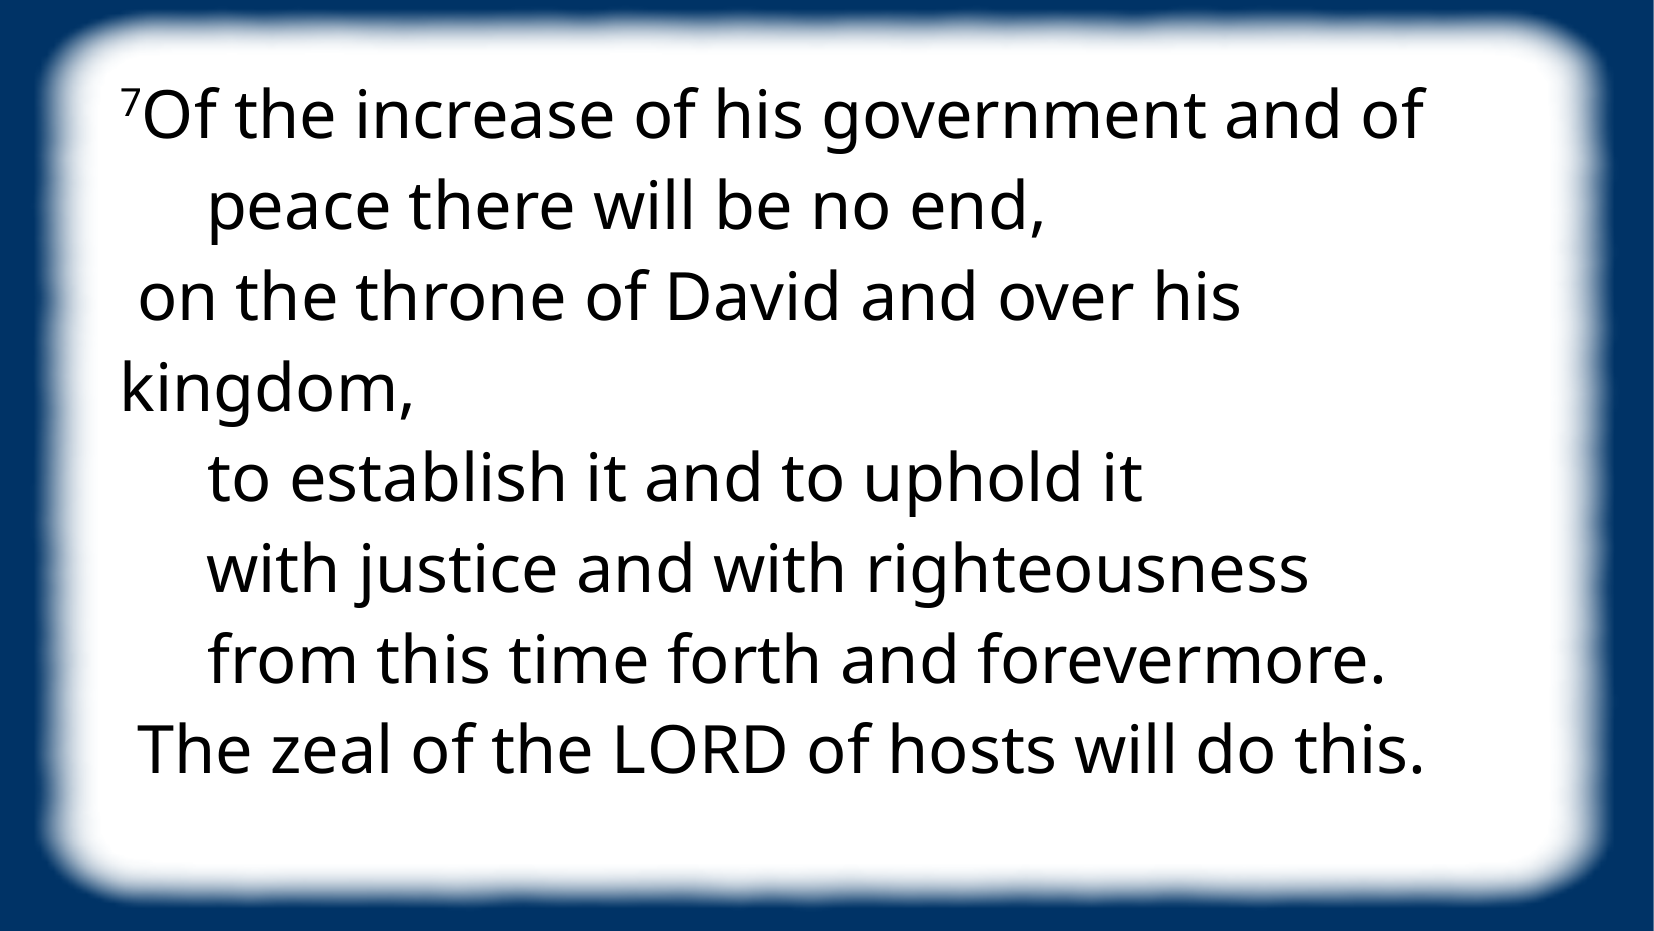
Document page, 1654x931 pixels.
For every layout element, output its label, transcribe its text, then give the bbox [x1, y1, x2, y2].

text_box 7Of the increase of his government and of peace there will be no end, on the throne of David and over his kingdom, to establish it and to uphold it with justice and with righteousness from this time forth and forevermore. The zeal of the LORD of hosts will do this. [105, 60, 1561, 706]
picture [0, 0, 1654, 931]
